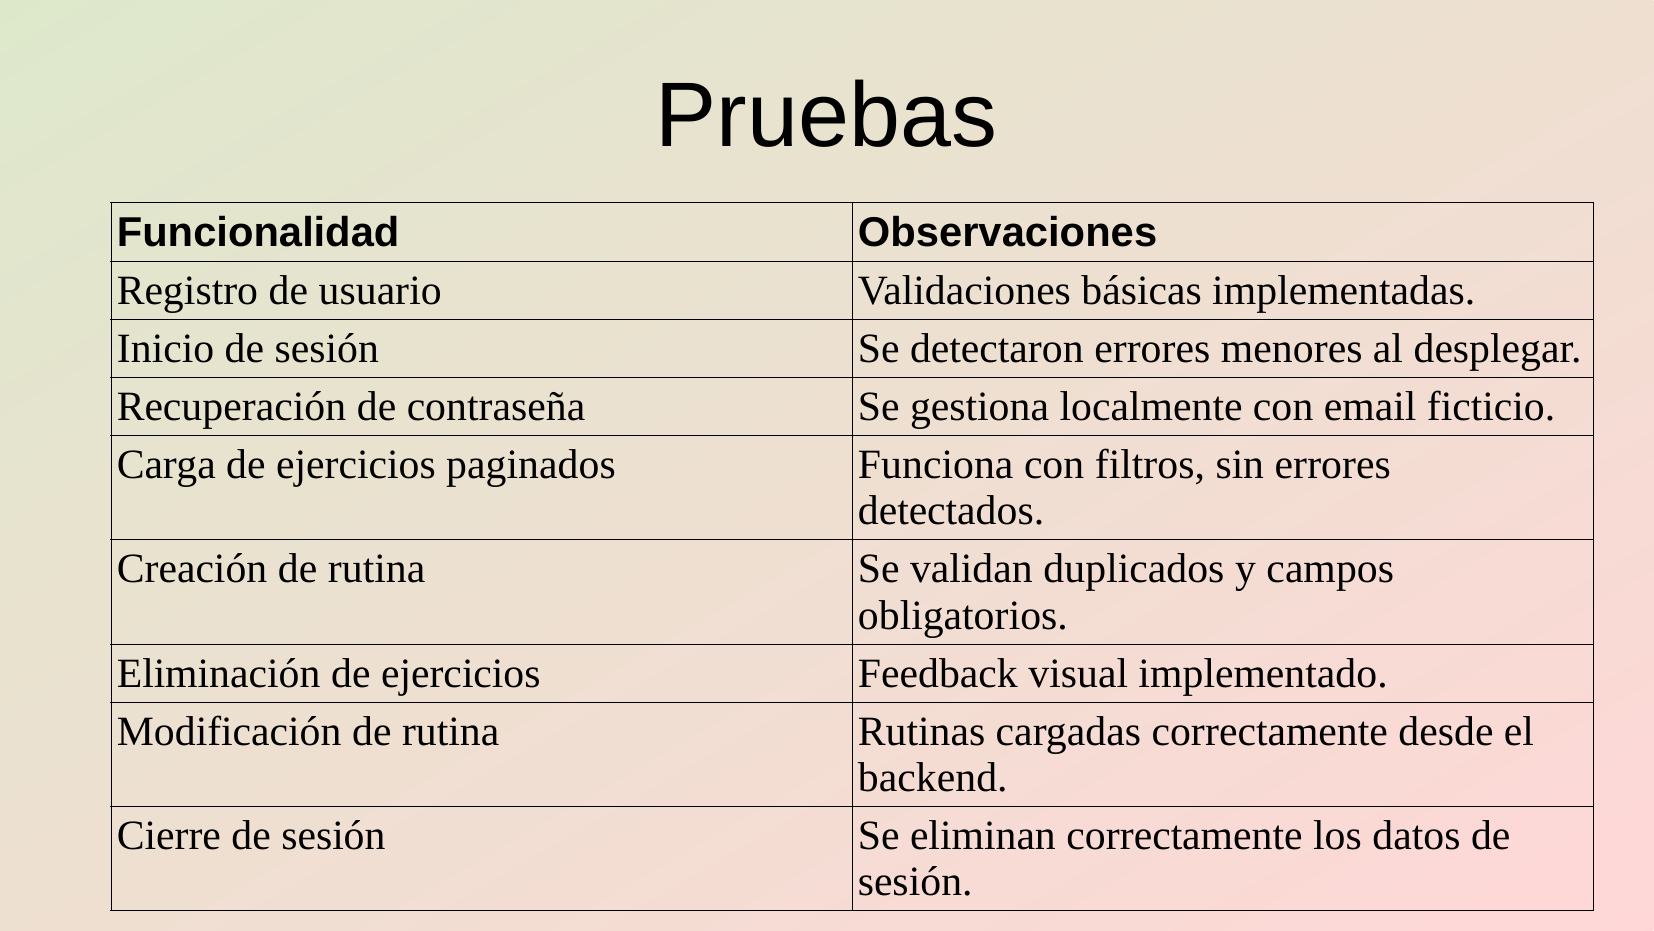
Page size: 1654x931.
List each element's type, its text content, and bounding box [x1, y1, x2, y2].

table_cell Rutinas cargadas correctamente desde el backend. [853, 703, 1593, 806]
table_cell Eliminación de ejercicios [112, 645, 852, 702]
table_header Funcionalidad [112, 203, 852, 261]
table_cell Feedback visual implementado. [853, 645, 1593, 702]
table_cell Creación de rutina [112, 540, 852, 644]
title Pruebas [82, 37, 1571, 193]
table_cell Funciona con filtros, sin errores detectados. [853, 436, 1593, 539]
table_cell Validaciones básicas implementadas. [853, 262, 1593, 319]
table_header Observaciones [853, 203, 1593, 261]
table_cell Registro de usuario [112, 262, 852, 319]
table_cell Se gestiona localmente con email ficticio. [853, 378, 1593, 435]
table_cell Recuperación de contraseña [112, 378, 852, 435]
table_cell Modificación de rutina [112, 703, 852, 806]
table_cell Cierre de sesión [112, 807, 852, 910]
table_cell Se validan duplicados y campos obligatorios. [853, 540, 1593, 644]
table_cell Se detectaron errores menores al desplegar. [853, 320, 1593, 377]
table_cell Inicio de sesión [112, 320, 852, 377]
table_cell Carga de ejercicios paginados [112, 436, 852, 539]
table_cell Se eliminan correctamente los datos de sesión. [853, 807, 1593, 910]
